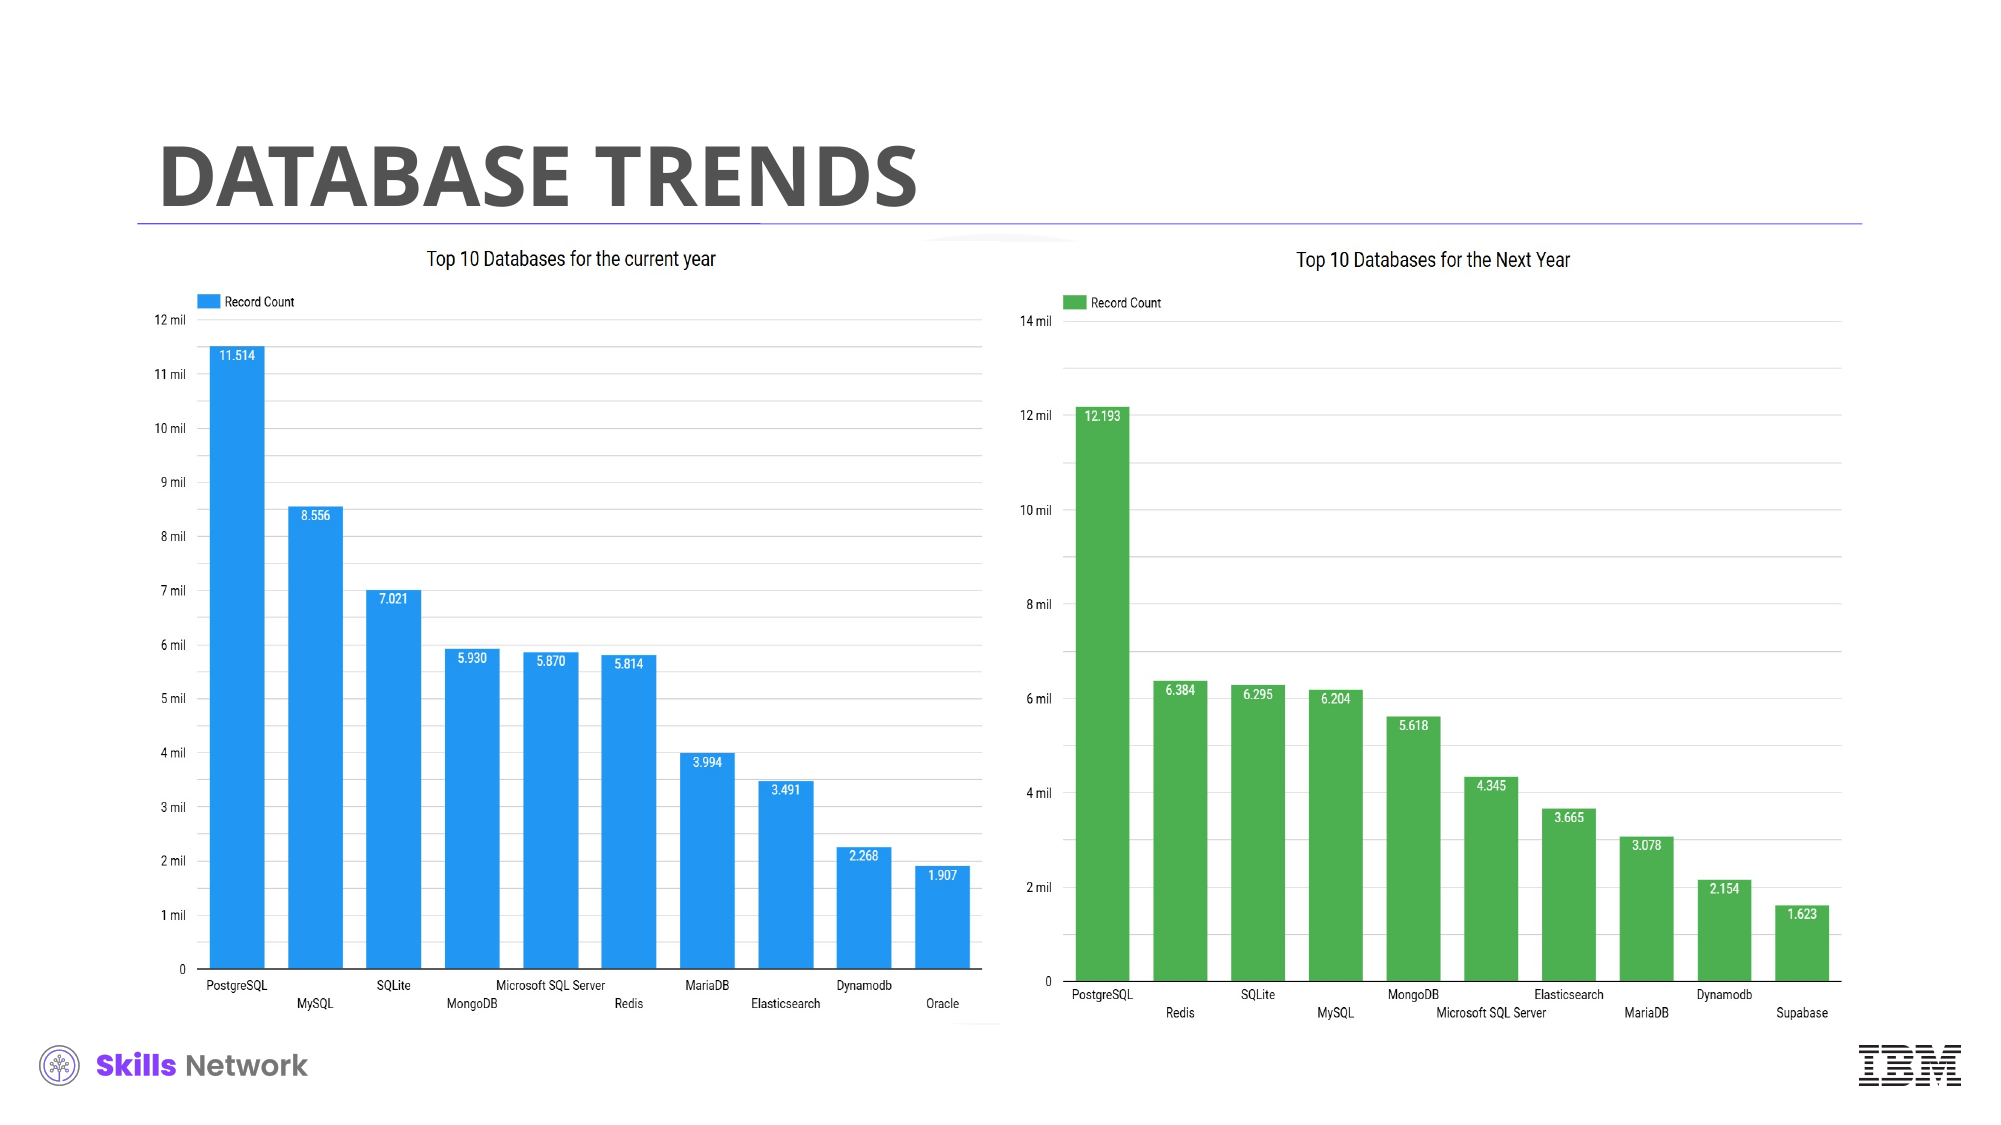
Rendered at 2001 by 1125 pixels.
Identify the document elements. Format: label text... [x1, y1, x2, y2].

picture [39, 1045, 308, 1086]
title DATABASE TRENDS [141, 70, 1867, 242]
picture [1859, 1045, 1961, 1086]
picture [141, 241, 1867, 1025]
